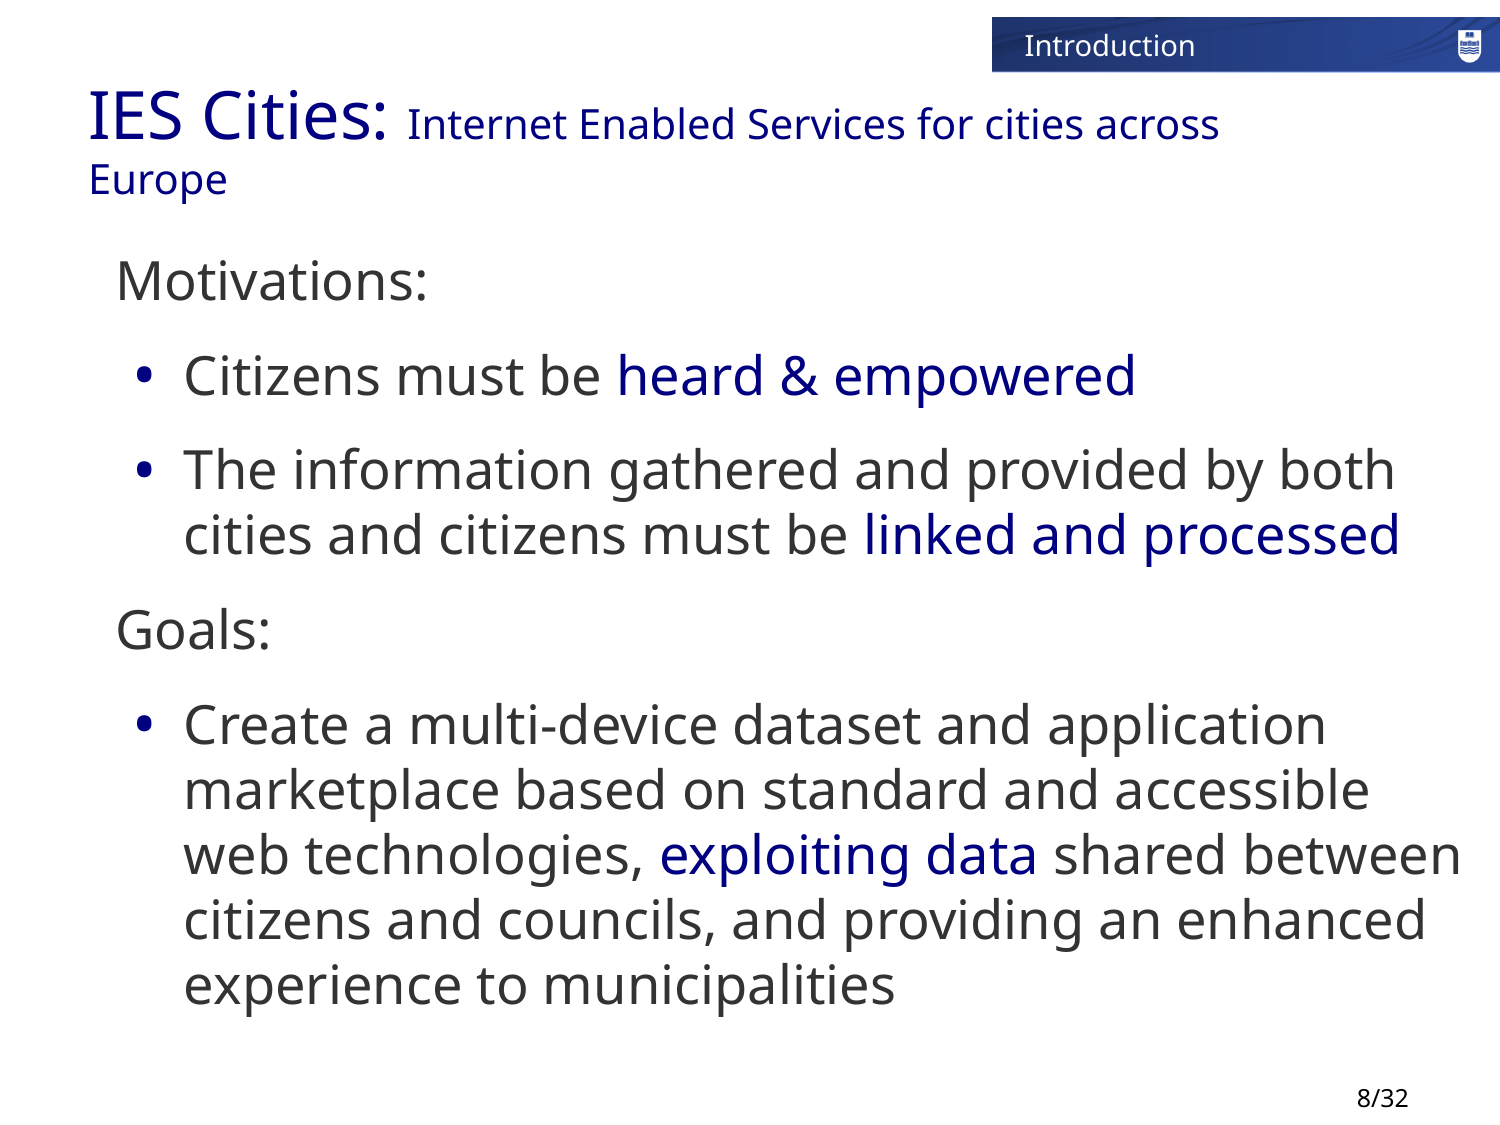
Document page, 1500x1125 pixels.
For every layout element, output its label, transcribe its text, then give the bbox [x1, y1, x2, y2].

title IES Cities: Internet Enabled Services for cities across Europe [2, 99, 1365, 177]
picture [992, 17, 1500, 73]
list Motivations: Citizens must be heard & empowered The information gathered and provided by both cities and citizens must be linked and processed Goals: Create a multi-device dataset and application marketplace based on standard and accessible web technologies, exploiting data shared between citizens and councils, and providing an enhanced experience to municipalities [100, 238, 1495, 1028]
text_box Introduction [1009, 17, 1483, 67]
